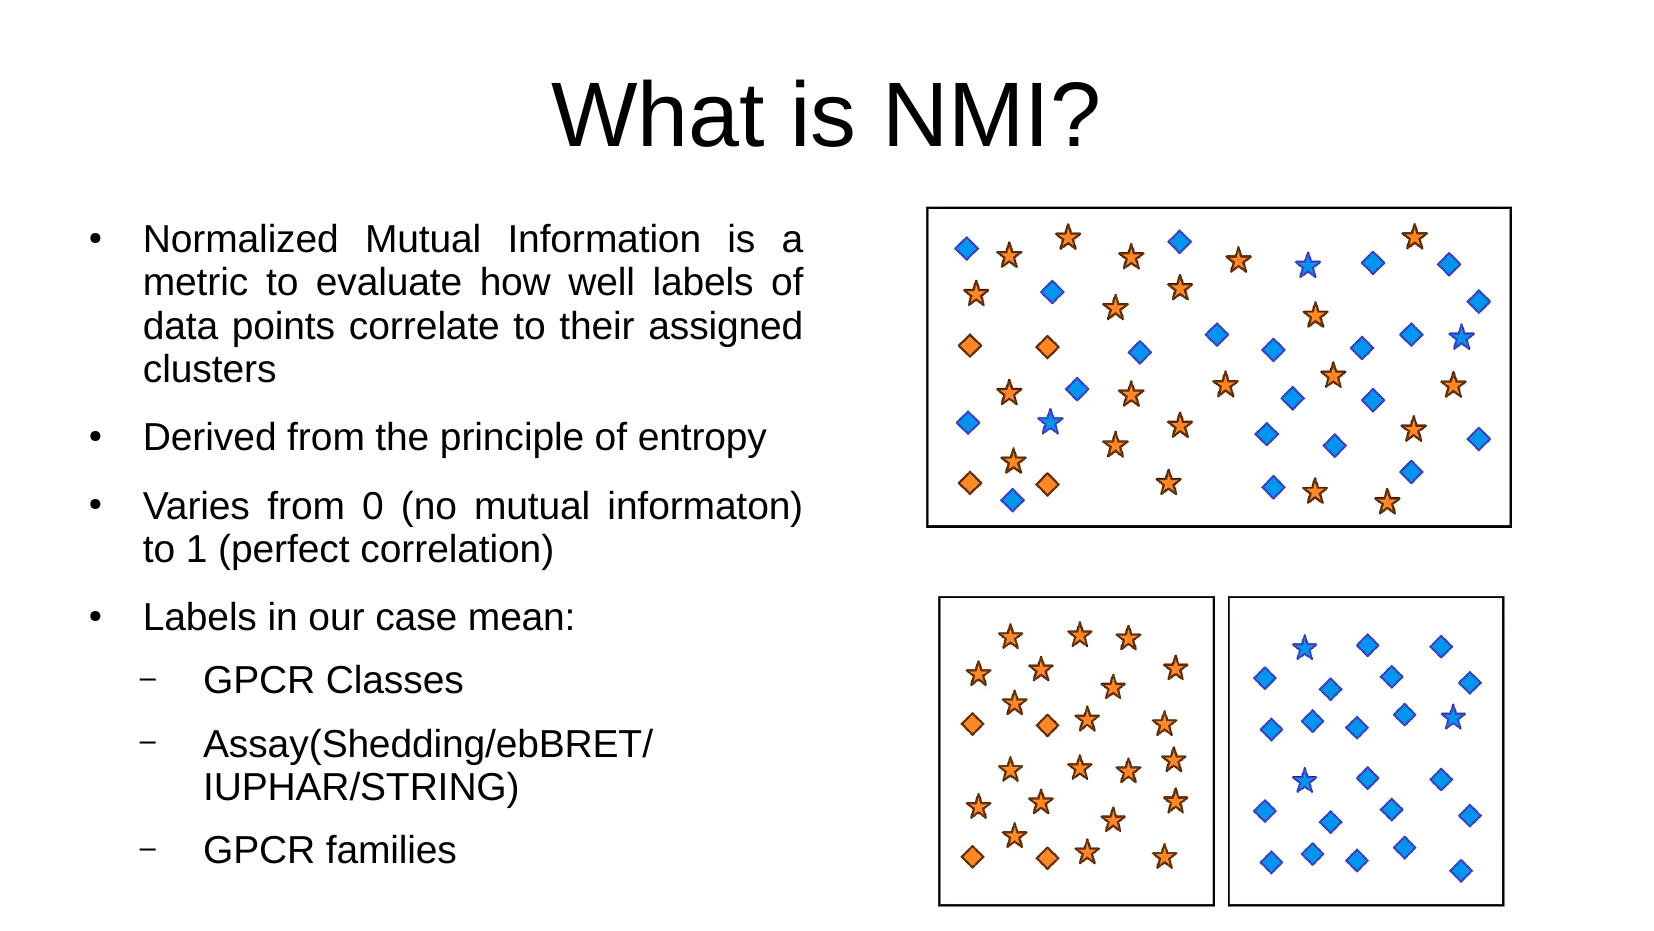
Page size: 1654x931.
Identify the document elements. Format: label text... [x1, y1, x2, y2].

list Normalized Mutual Information is a metric to evaluate how well labels of data points correlate to their assigned clusters Derived from the principle of entropy Varies from 0 (no mutual informaton) to 1 (perfect correlation) Labels in our case mean: GPCR Classes Assay(Shedding/ebBRET/IUPHAR/STRING) GPCR families [82, 217, 804, 875]
picture [921, 200, 1521, 532]
title What is NMI? [82, 37, 1571, 193]
picture [933, 590, 1512, 911]
